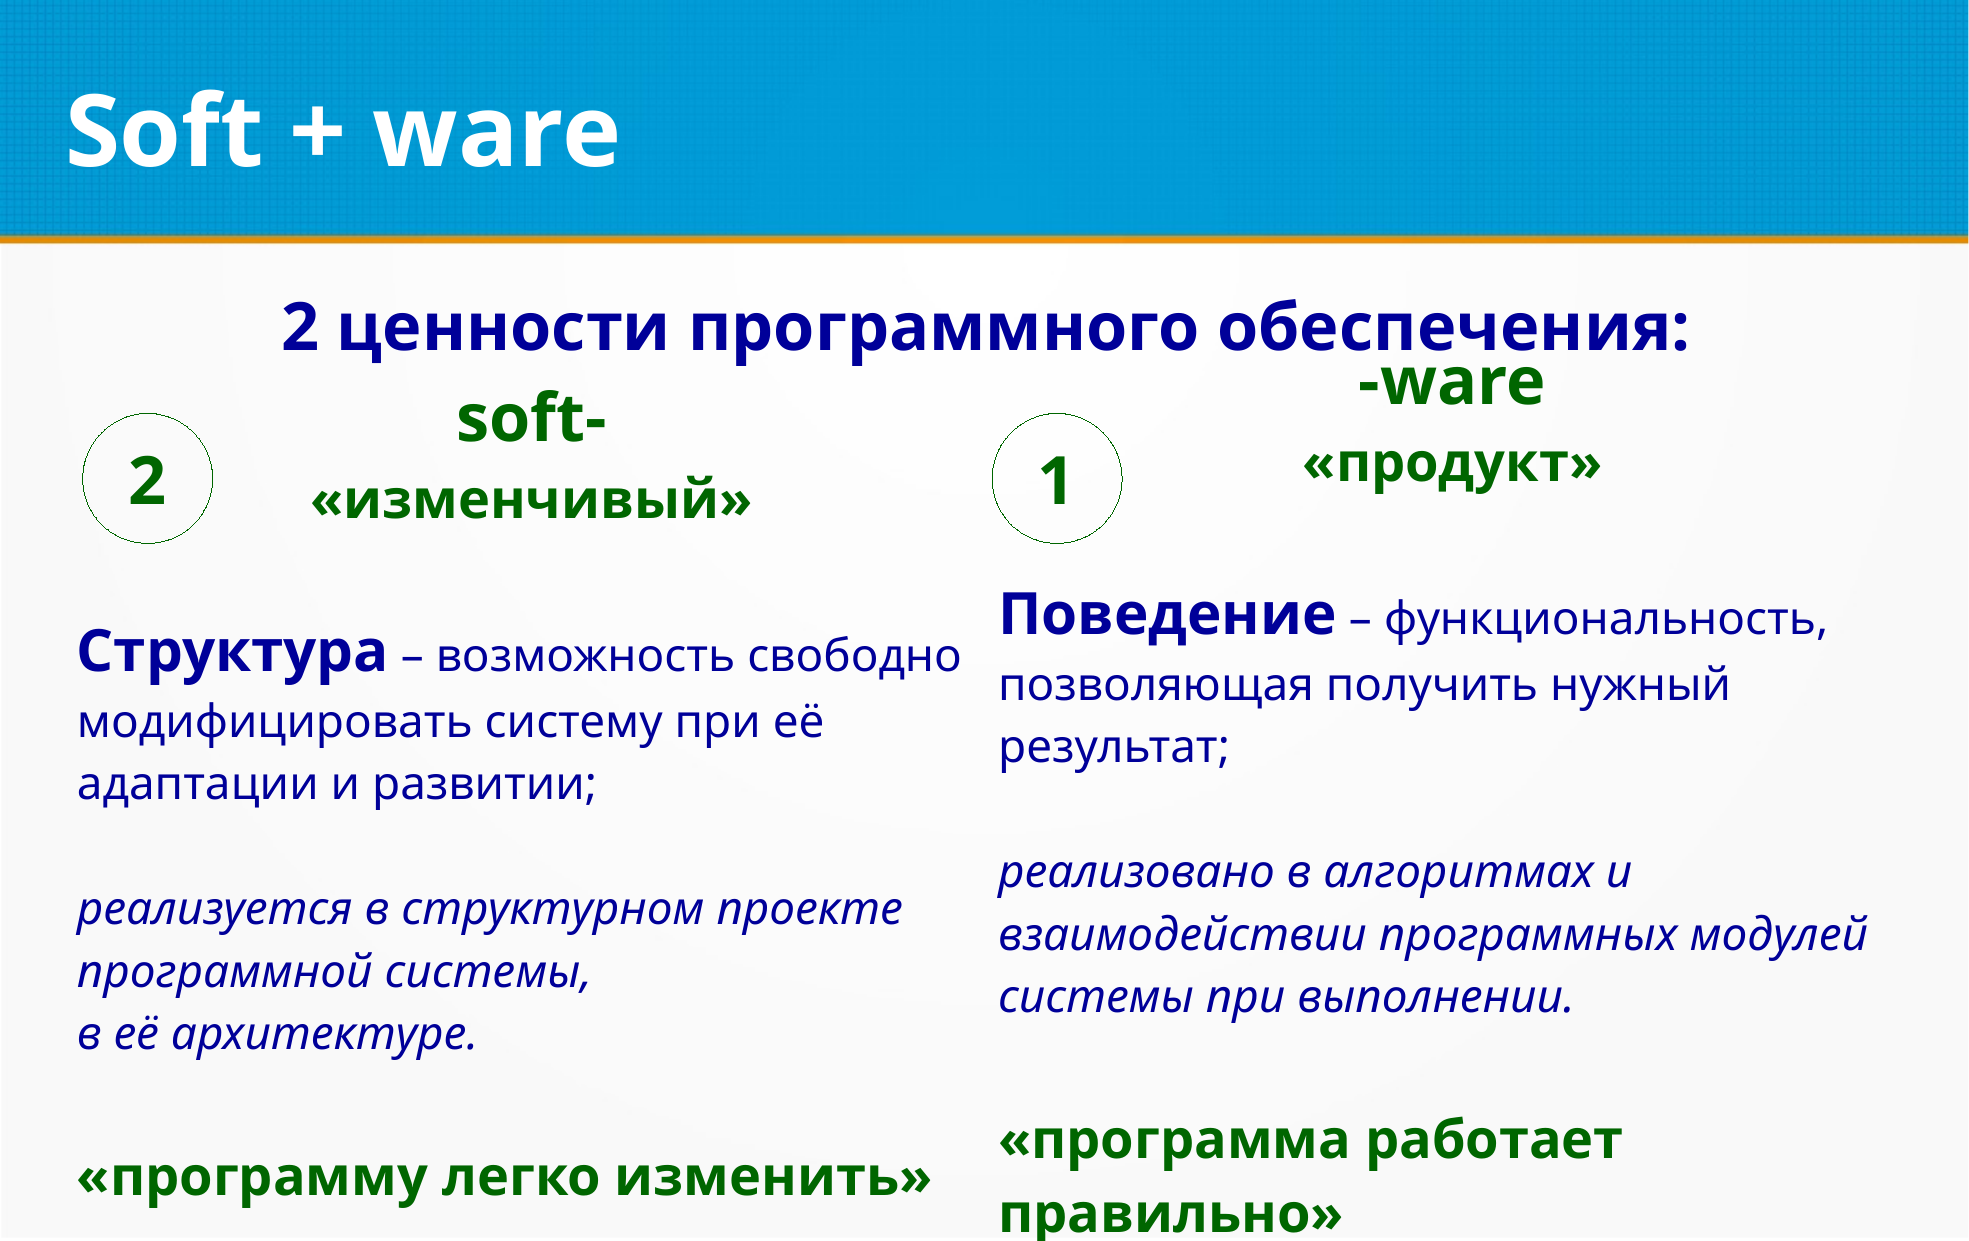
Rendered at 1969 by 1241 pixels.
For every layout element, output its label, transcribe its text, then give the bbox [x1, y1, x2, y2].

picture [1112, 1208, 1122, 1214]
picture [1045, 1208, 1057, 1226]
text_box 2 ценности программного обеспечения: [70, 265, 1902, 377]
text_box soft- «изменчивый» Структура – возможность свободно модифицировать систему при её адаптации и развитии; реализуется в структурном проекте программной системы, в её архитектуре. «программу легко изменить» [70, 377, 992, 1204]
text_box 2 [82, 413, 213, 544]
picture [1288, 1208, 1300, 1226]
picture [1220, 1219, 1231, 1226]
text_box 1 [992, 413, 1123, 544]
picture [1146, 1204, 1158, 1222]
picture [1253, 1204, 1265, 1214]
picture [1078, 1218, 1088, 1227]
text_box Soft + ware [59, 55, 1902, 200]
text_box -ware «продукт» Поведение – функциональность, позволяющая получить нужный результат; реализовано в алгоритмах и взаимодействии программных модулей системы при выполнении. «программа работает правильно» [992, 377, 1914, 1204]
picture [1112, 1219, 1123, 1226]
picture [0, 233, 1969, 1241]
